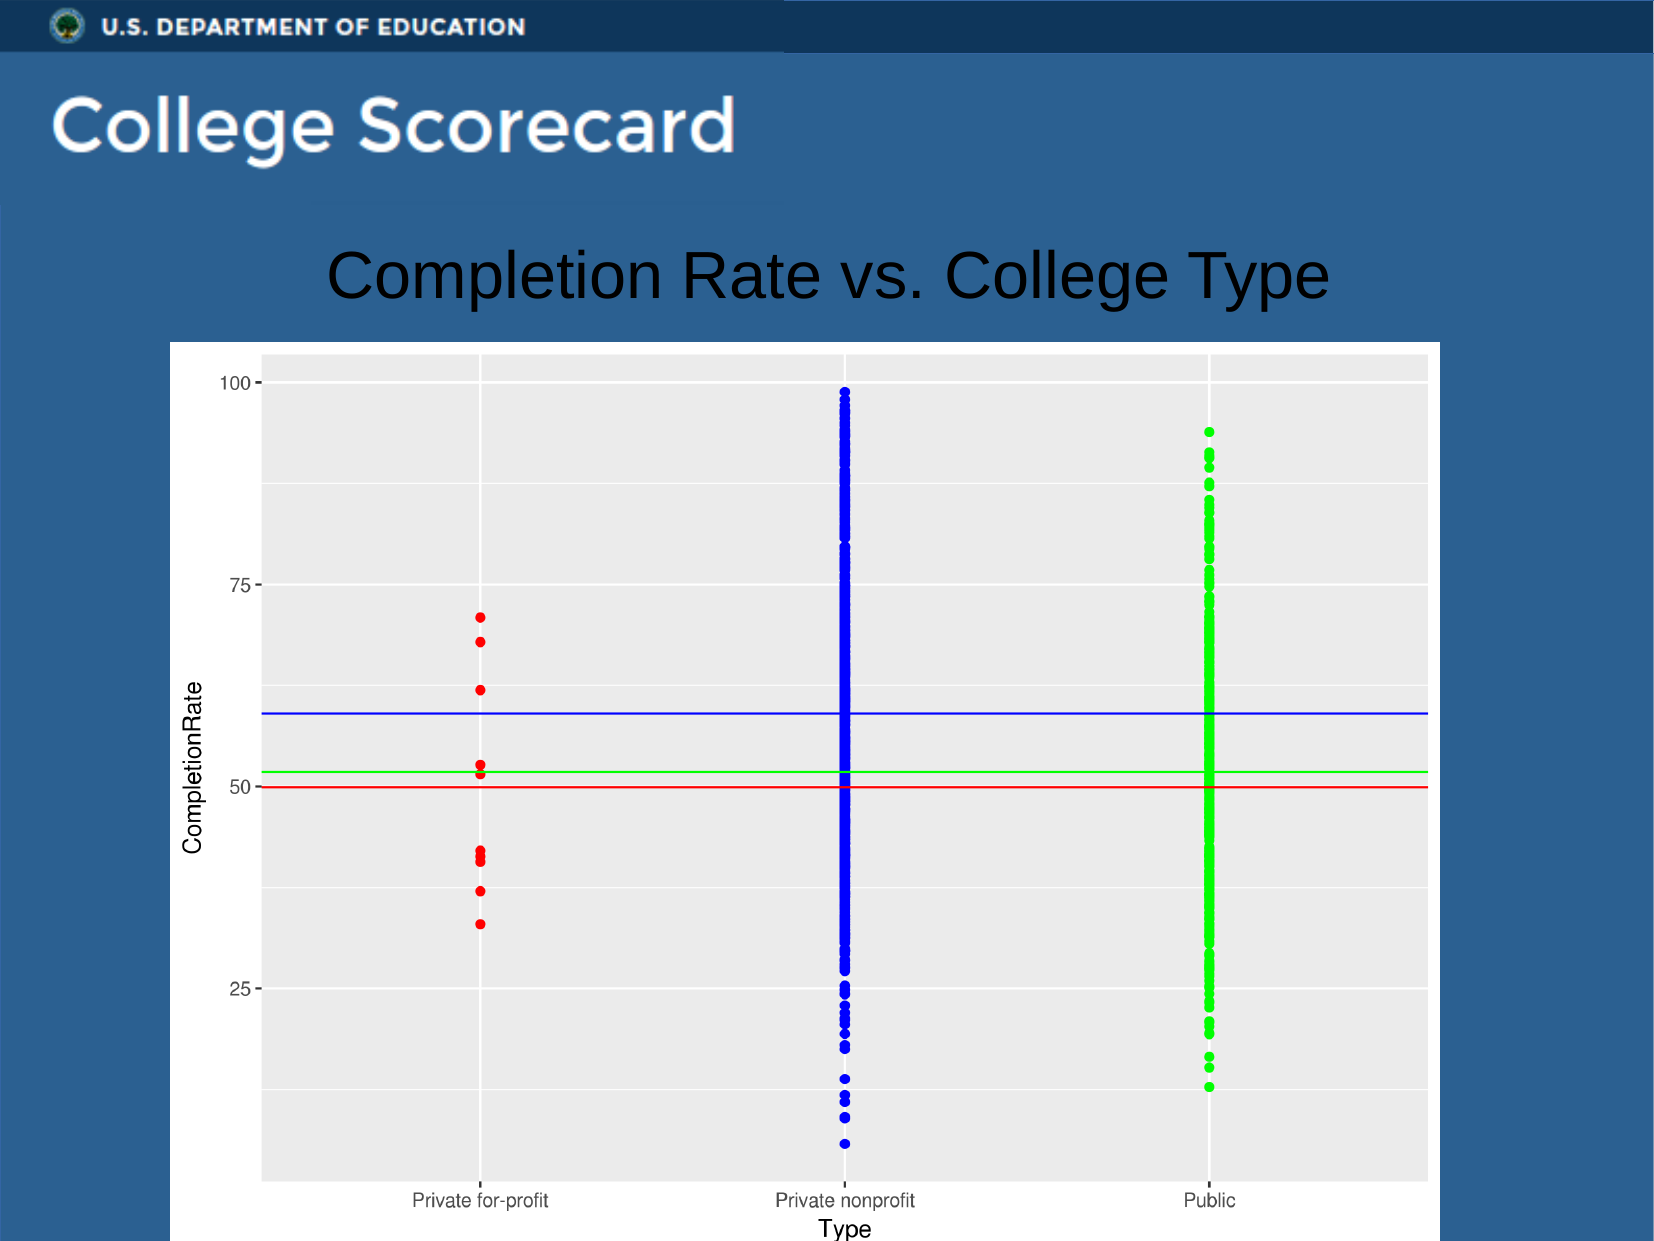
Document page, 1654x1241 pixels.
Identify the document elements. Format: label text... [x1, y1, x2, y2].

text_box [0, 0, 1654, 230]
picture [170, 342, 1440, 1241]
text_box [0, 320, 1654, 1241]
picture [0, 0, 784, 206]
text_box Completion Rate vs. College Type [0, 230, 1654, 320]
